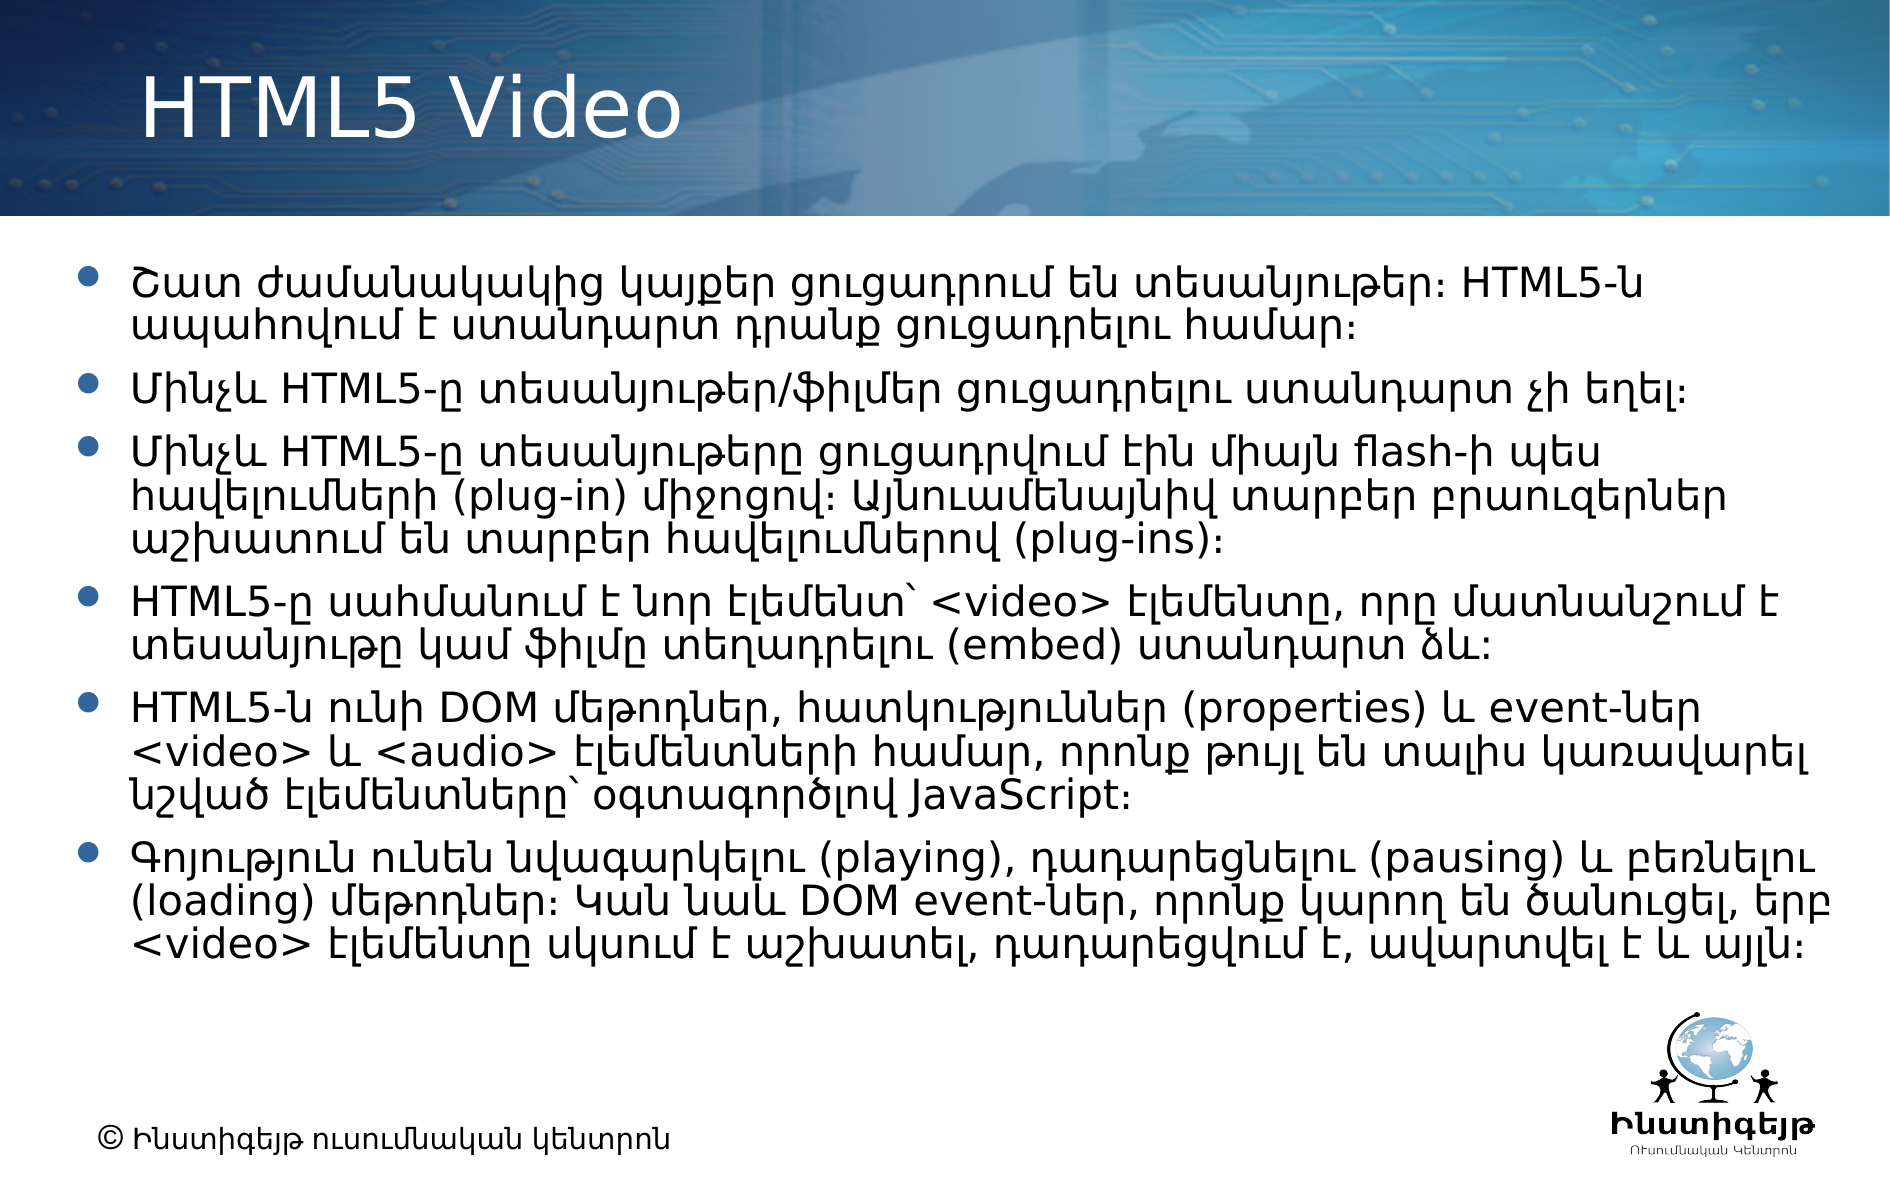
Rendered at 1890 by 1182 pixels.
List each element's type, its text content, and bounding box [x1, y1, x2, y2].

list Շատ ժամանակակից կայքեր ցուցադրում են տեսանյութեր։ HTML5-ն ապահովում է ստանդարտ դրանք ցուցադրելու համար։ Մինչև HTML5-ը տեսանյութեր/ֆիլմեր ցուցադրելու ստանդարտ չի եղել։ Մինչև HTML5-ը տեսանյութերը ցուցադրվում էին միայն flash-ի պես հավելումների (plug-in) միջոցով։ Այնուամենայնիվ տարբեր բրաուզերներ աշխատում են տարբեր հավելումներով (plug-ins)։ HTML5-ը սահմանում է նոր էլեմենտ՝ <video> էլեմենտը, որը մատնանշում է տեսանյութը կամ ֆիլմը տեղադրելու (embed) ստանդարտ ձև: HTML5-ն ունի DOM մեթոդներ, հատկություններ (properties) և event-ներ <video> և <audio> էլեմենտների համար, որոնք թույլ են տալիս կառավարել նշված էլեմենտները՝ օգտագործլով JavaScript։ Գոյություն ունեն նվագարկելու (playing), դադարեցնելու (pausing) և բեռնելու (loading) մեթոդներ։ Կան նաև DOM event-ներ, որոնք կարող են ծանուցել, երբ <video> էլեմենտը սկսում է աշխատել, դադարեցվում է, ավարտվել է և այլն։ [75, 262, 1838, 289]
picture [1612, 1016, 1815, 1157]
picture [0, 0, 1890, 216]
